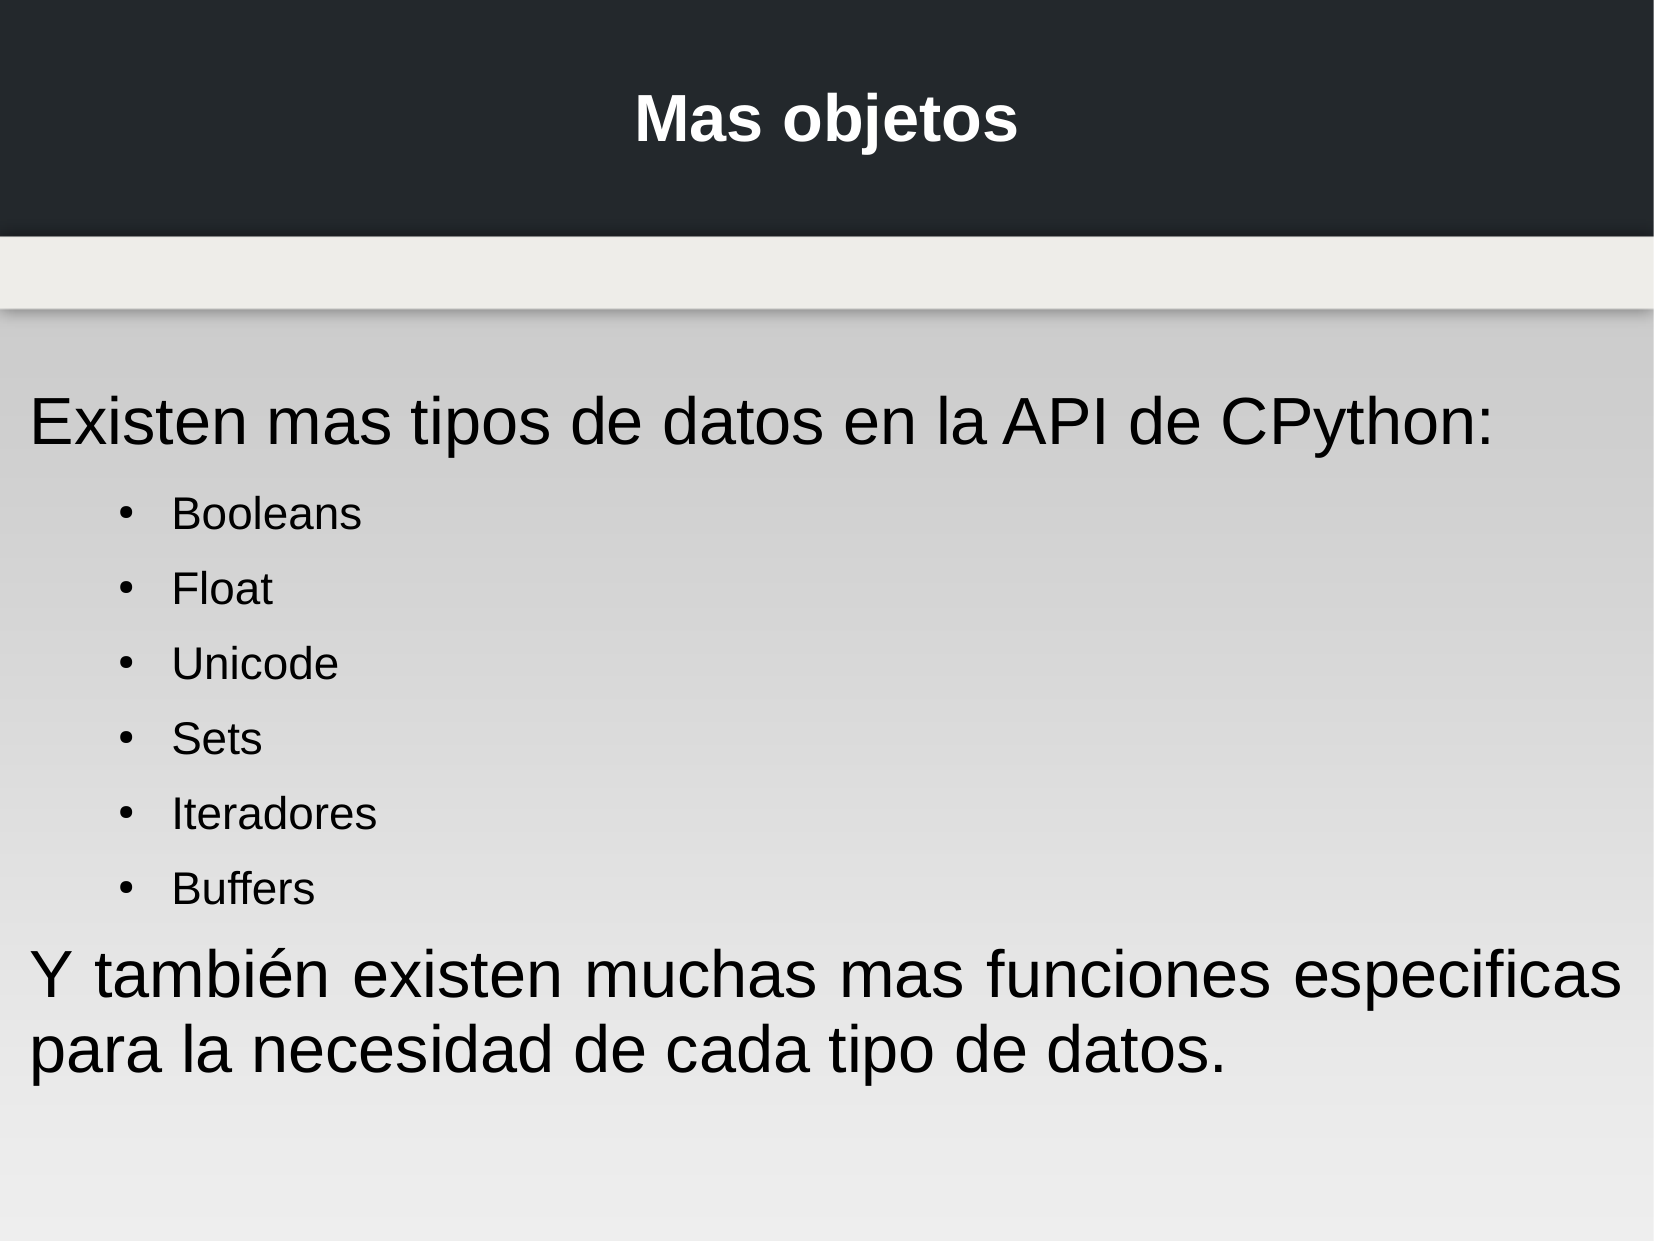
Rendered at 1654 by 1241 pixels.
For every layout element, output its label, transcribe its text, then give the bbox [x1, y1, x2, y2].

list Existen mas tipos de datos en la API de CPython: Booleans Float Unicode Sets Iteradores Buffers Y también existen muchas mas funciones especificas para la necesidad de cada tipo de datos. [29, 383, 1625, 1182]
picture [0, 237, 1654, 1241]
title Mas objetos [0, 0, 1654, 237]
